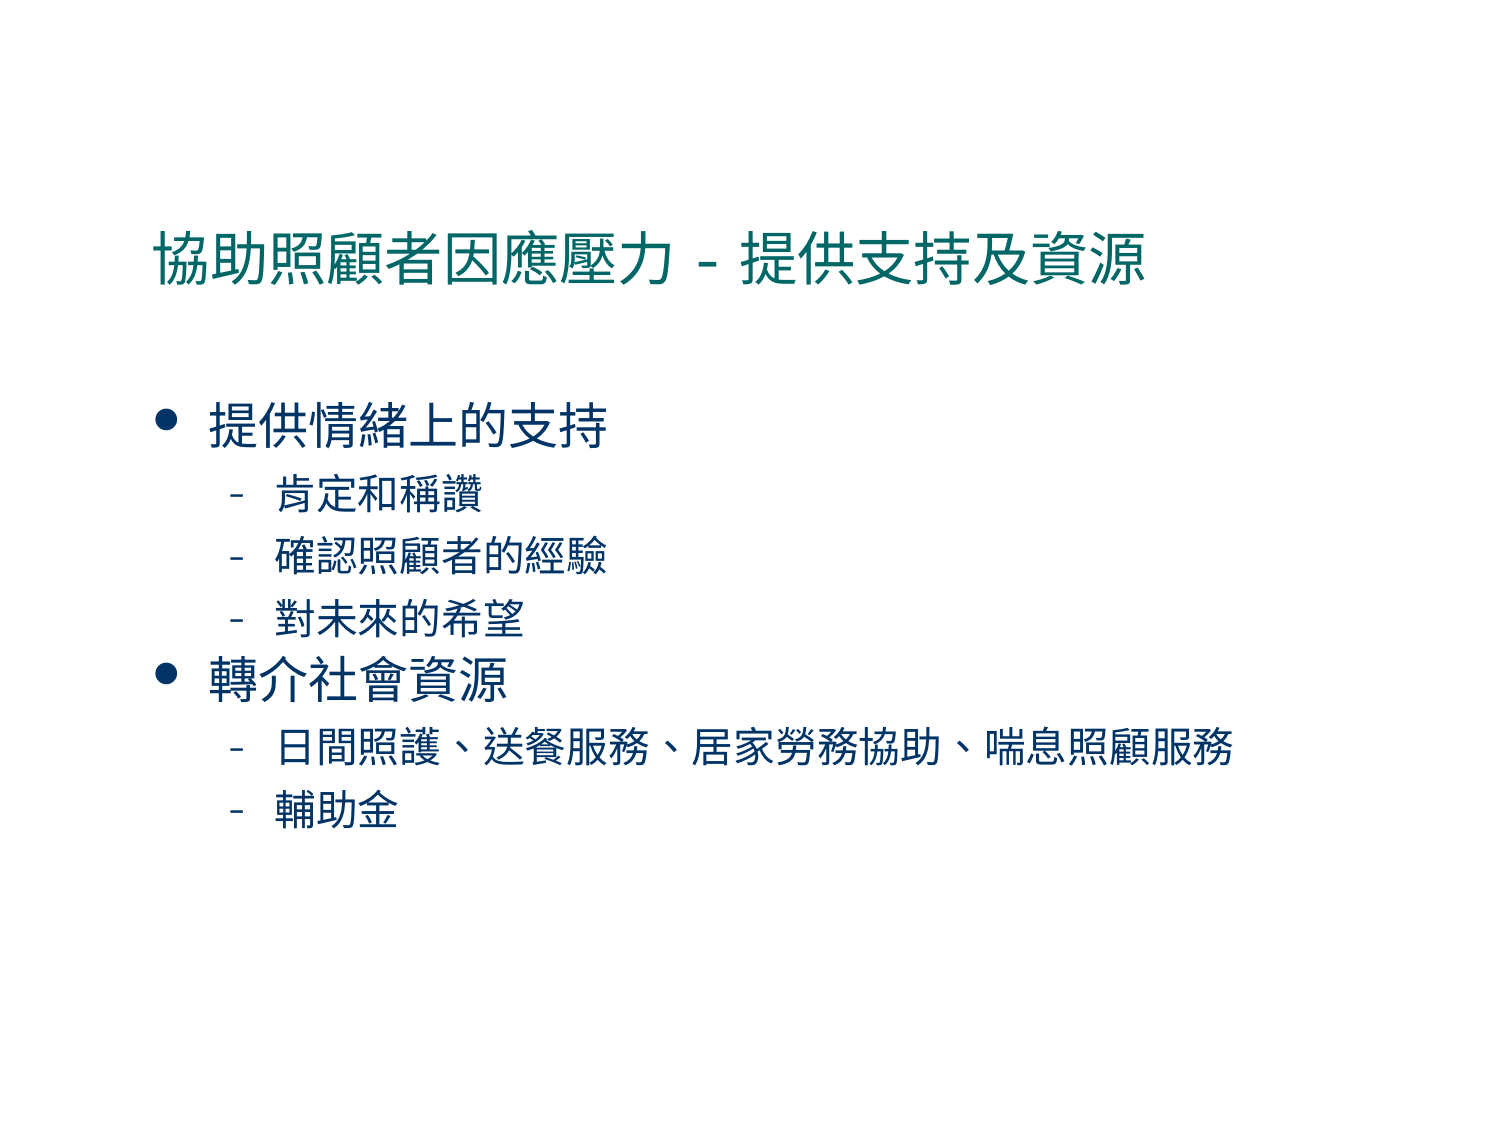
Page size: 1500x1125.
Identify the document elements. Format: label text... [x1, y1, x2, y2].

list 提供情緒上的支持 肯定和稱讚 確認照顧者的經驗 對未來的希望 轉介社會資源 日間照護、送餐服務、居家勞務協助、喘息照顧服務 輔助金 [137, 387, 1400, 999]
title 協助照顧者因應壓力-提供支持及資源 [136, 136, 1414, 301]
